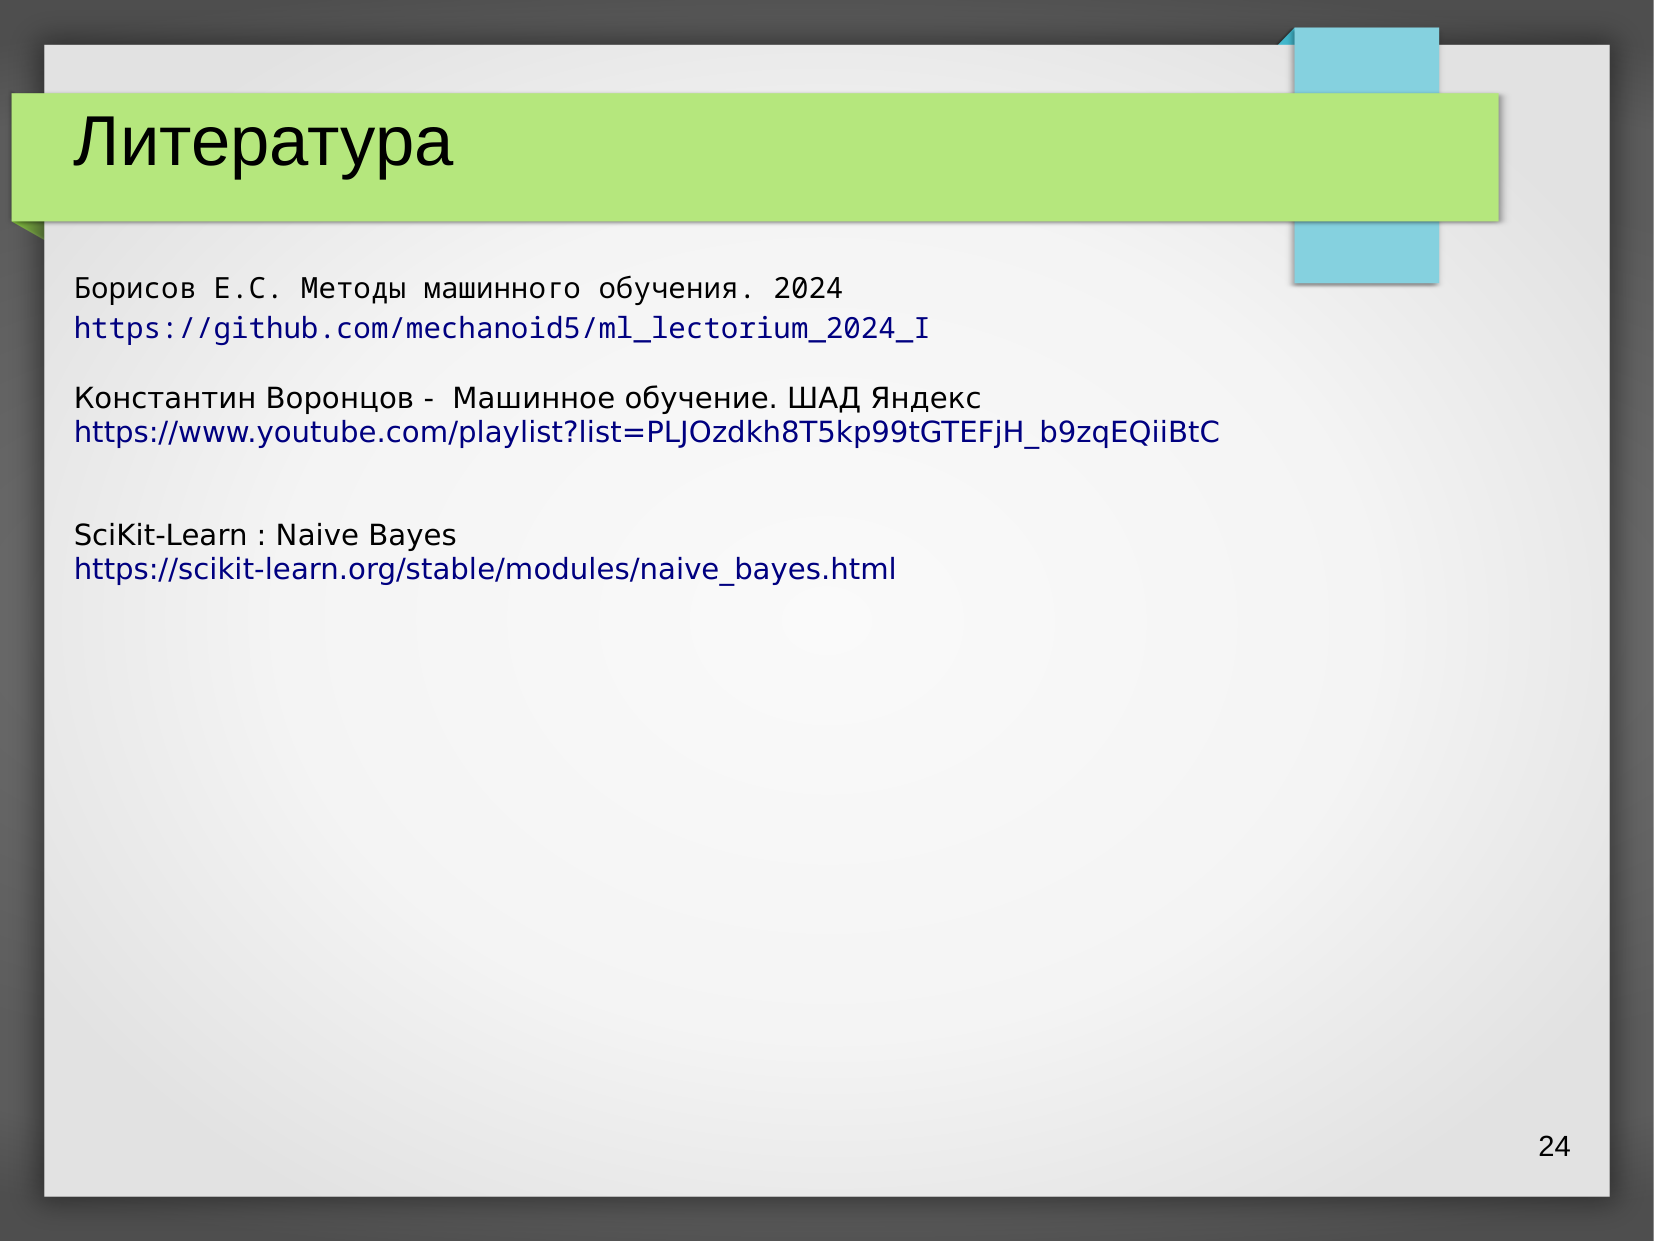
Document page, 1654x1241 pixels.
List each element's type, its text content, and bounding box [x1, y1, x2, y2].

picture [0, 0, 1654, 1241]
text_box Борисов Е.С. Методы машинного обучения. 2024 https://github.com/mechanoid5/ml_lectorium_2024_I Константин Воронцов - Машинное обучение. ШАД Яндексhttps://www.youtube.com/playlist?list=PLJOzdkh8T5kp99tGTEFjH_b9zqEQiiBtC SciKit-Learn : Naive Bayes https://scikit-learn.org/stable/modules/naive_bayes.html [59, 259, 1312, 721]
text_box Литература [59, 94, 1004, 189]
